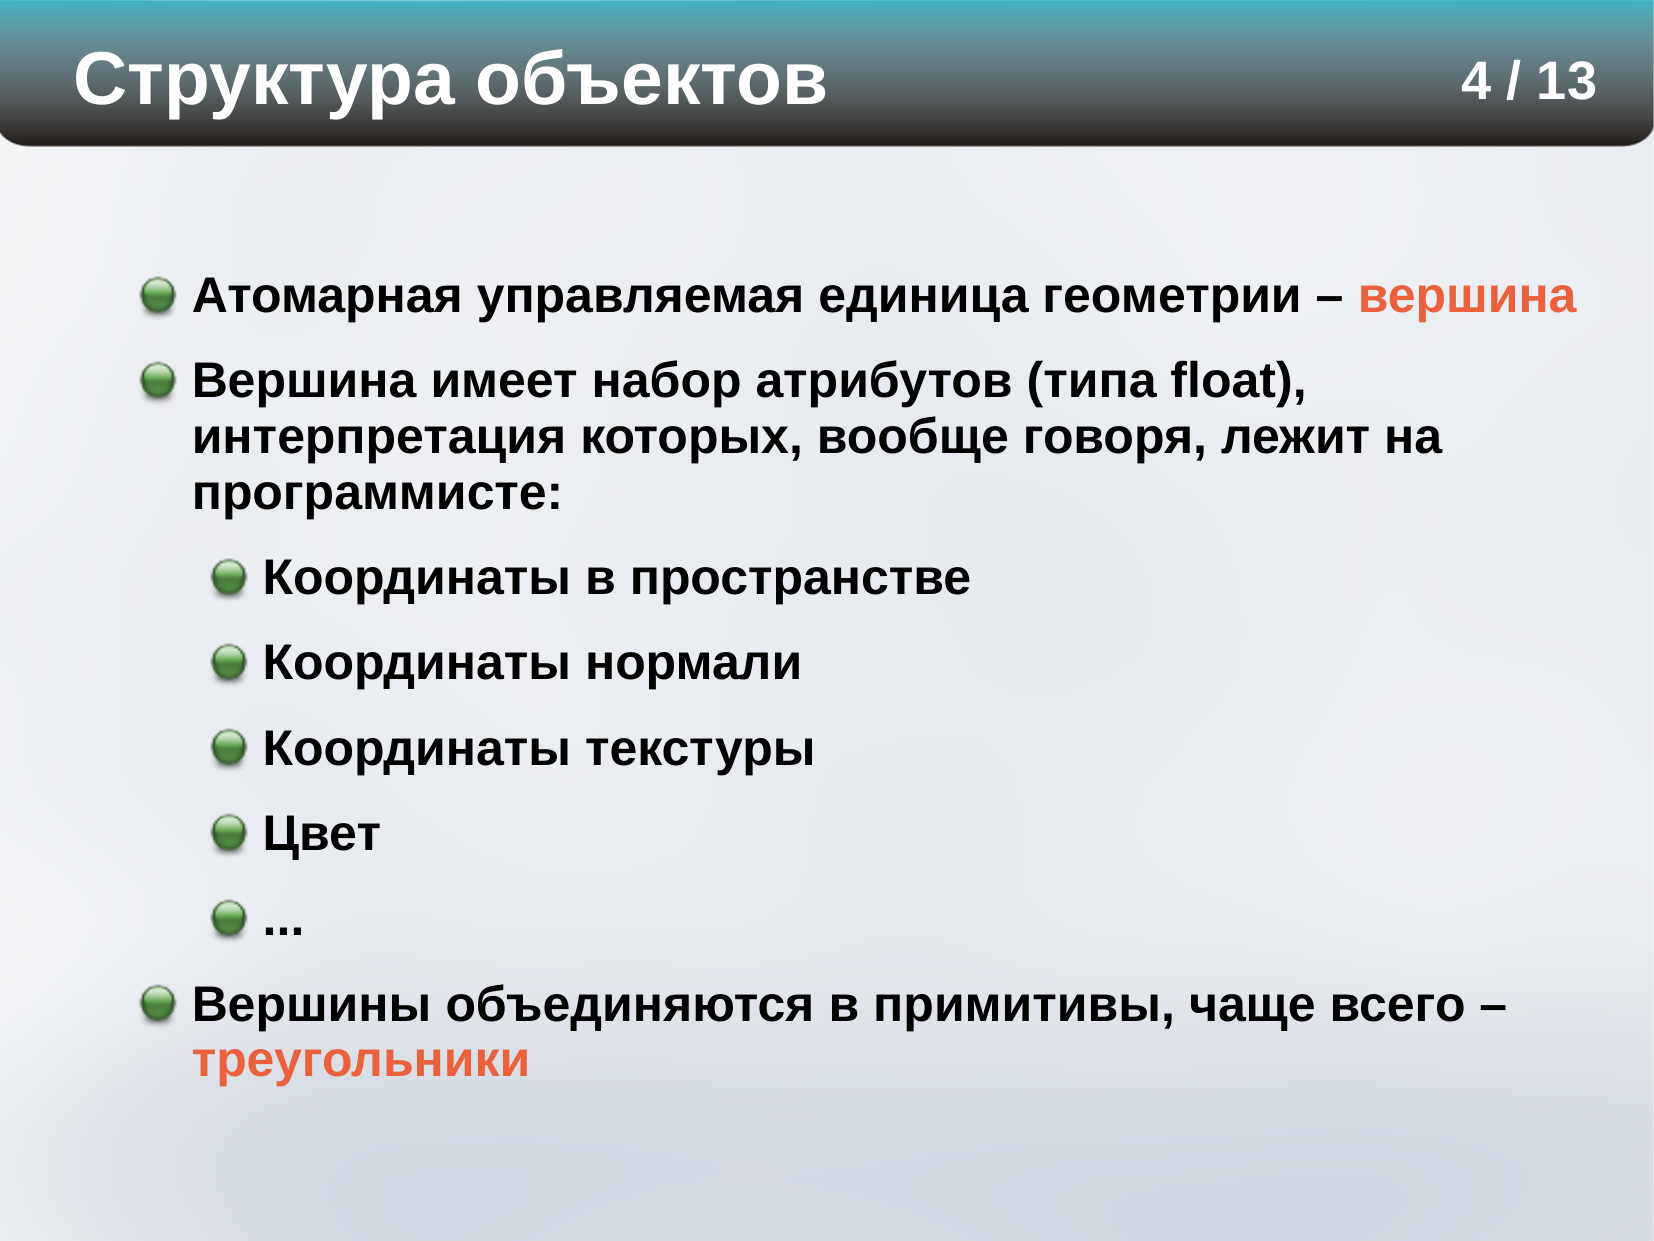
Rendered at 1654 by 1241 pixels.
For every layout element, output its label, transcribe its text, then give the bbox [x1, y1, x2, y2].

picture [0, 0, 1654, 1241]
text_box <number> / 13 [1446, 42, 1654, 179]
text_box Атомарная управляемая единица геометрии – вершина Вершина имеет набор атрибутов (типа float), интерпретация которых, вообще говоря, лежит на программисте: Координаты в пространстве Координаты нормали Координаты текстуры Цвет ... Вершины объединяются в примитивы, чаще всего – треугольники [118, 259, 1595, 1095]
text_box Структура объектов [59, 29, 1418, 129]
